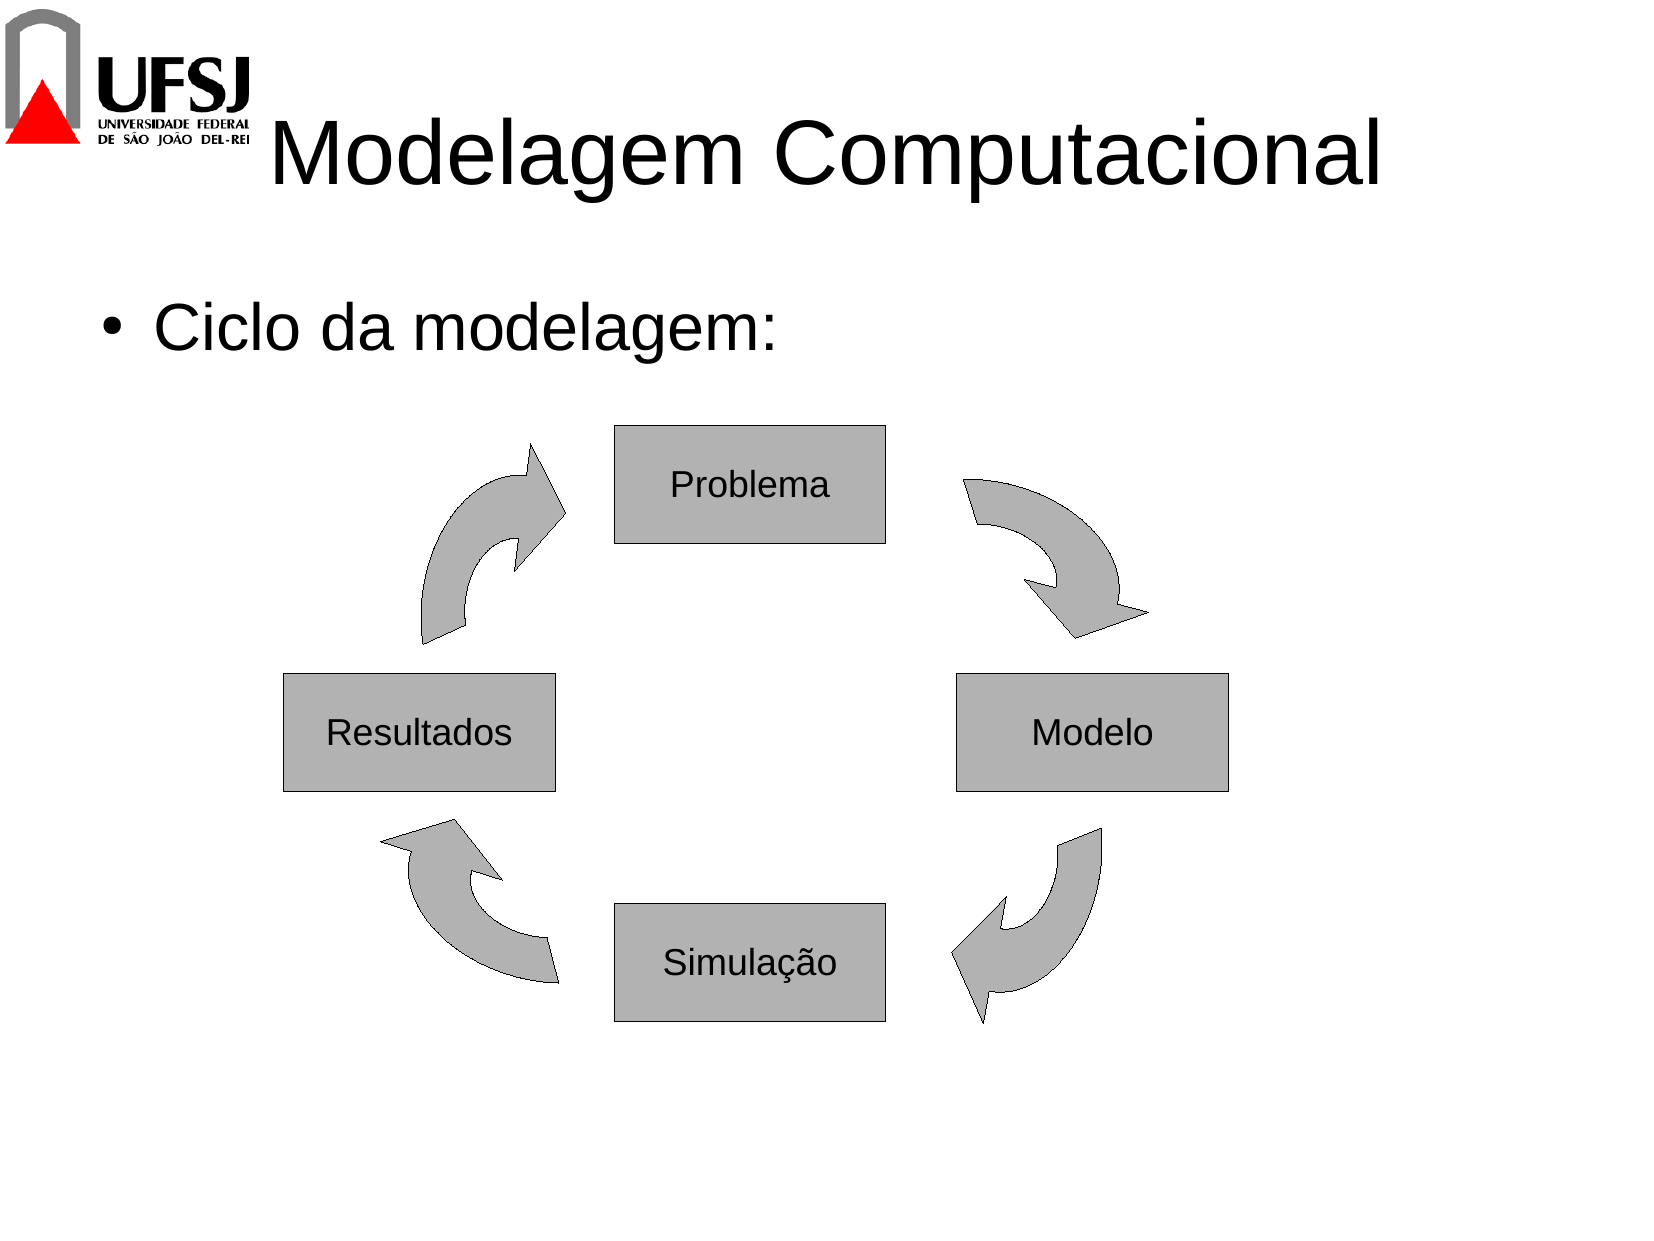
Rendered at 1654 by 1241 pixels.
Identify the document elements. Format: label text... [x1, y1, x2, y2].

text_box Problema [614, 425, 886, 544]
text_box [421, 443, 566, 645]
picture [5, 9, 249, 146]
text_box Modelo [956, 673, 1229, 792]
text_box Resultados [283, 673, 556, 792]
list Ciclo da modelagem: [82, 290, 1571, 1010]
text_box Simulação [614, 903, 886, 1022]
text_box [963, 479, 1149, 639]
title Modelagem Computacional [82, 49, 1571, 257]
text_box [951, 828, 1102, 1024]
text_box [380, 819, 559, 984]
